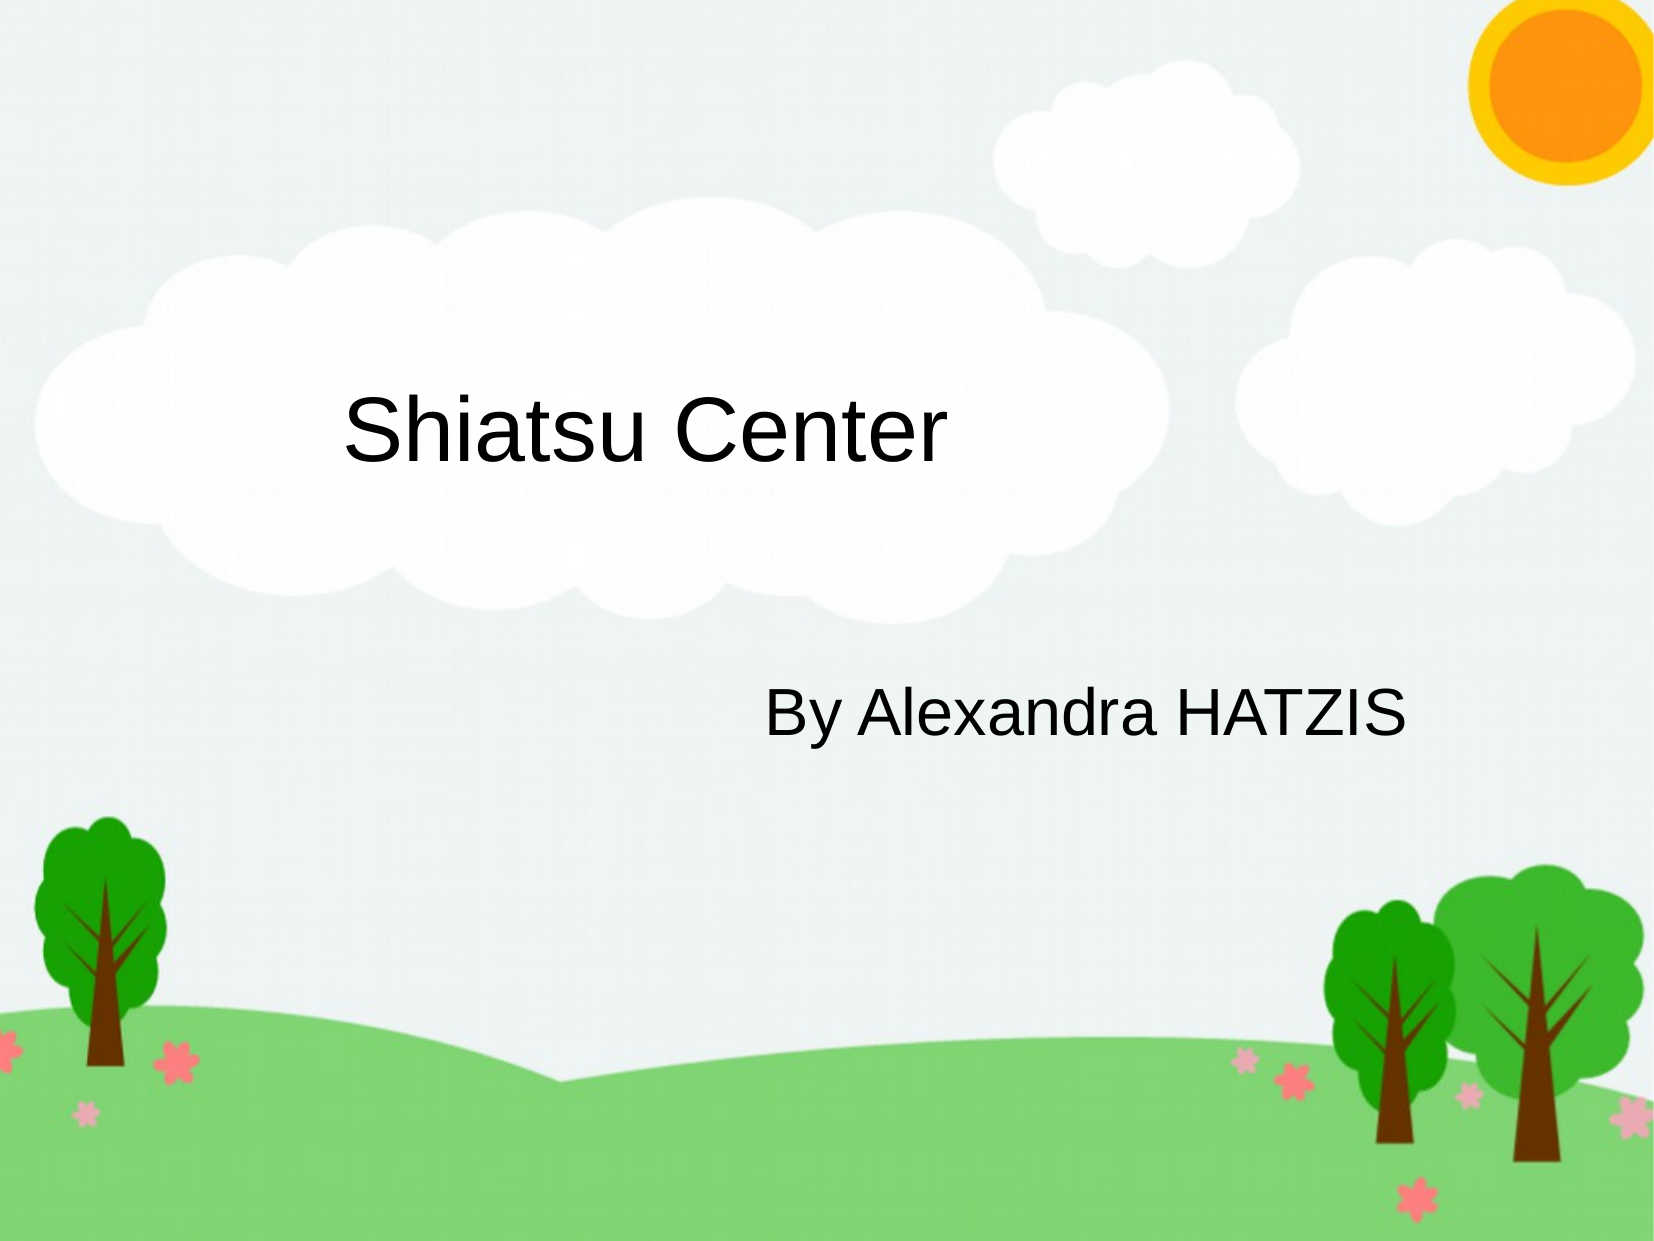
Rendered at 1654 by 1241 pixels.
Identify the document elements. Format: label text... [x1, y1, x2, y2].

title Shiatsu Center [47, 283, 1512, 577]
picture [0, 0, 1654, 1241]
subtitle By Alexandra HATZIS [661, 632, 1512, 792]
